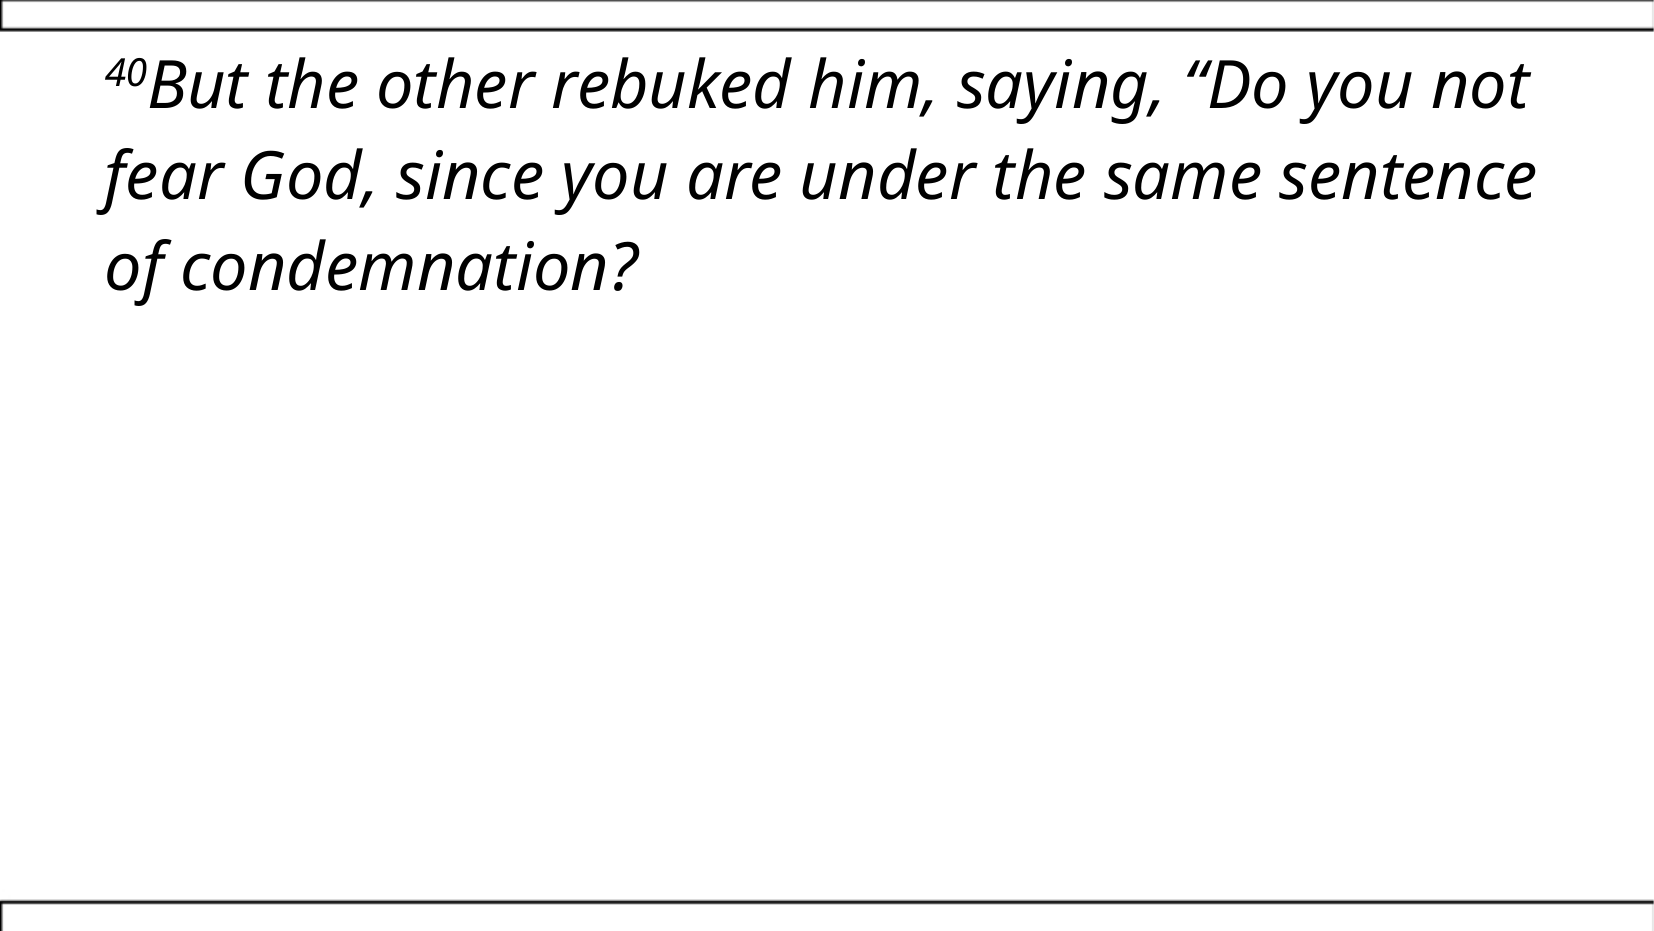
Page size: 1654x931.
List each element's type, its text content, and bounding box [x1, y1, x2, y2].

picture [0, 0, 1654, 931]
text_box 40But the other rebuked him, saying, “Do you not fear God, since you are under the same sentence of condemnation? [90, 30, 1576, 316]
